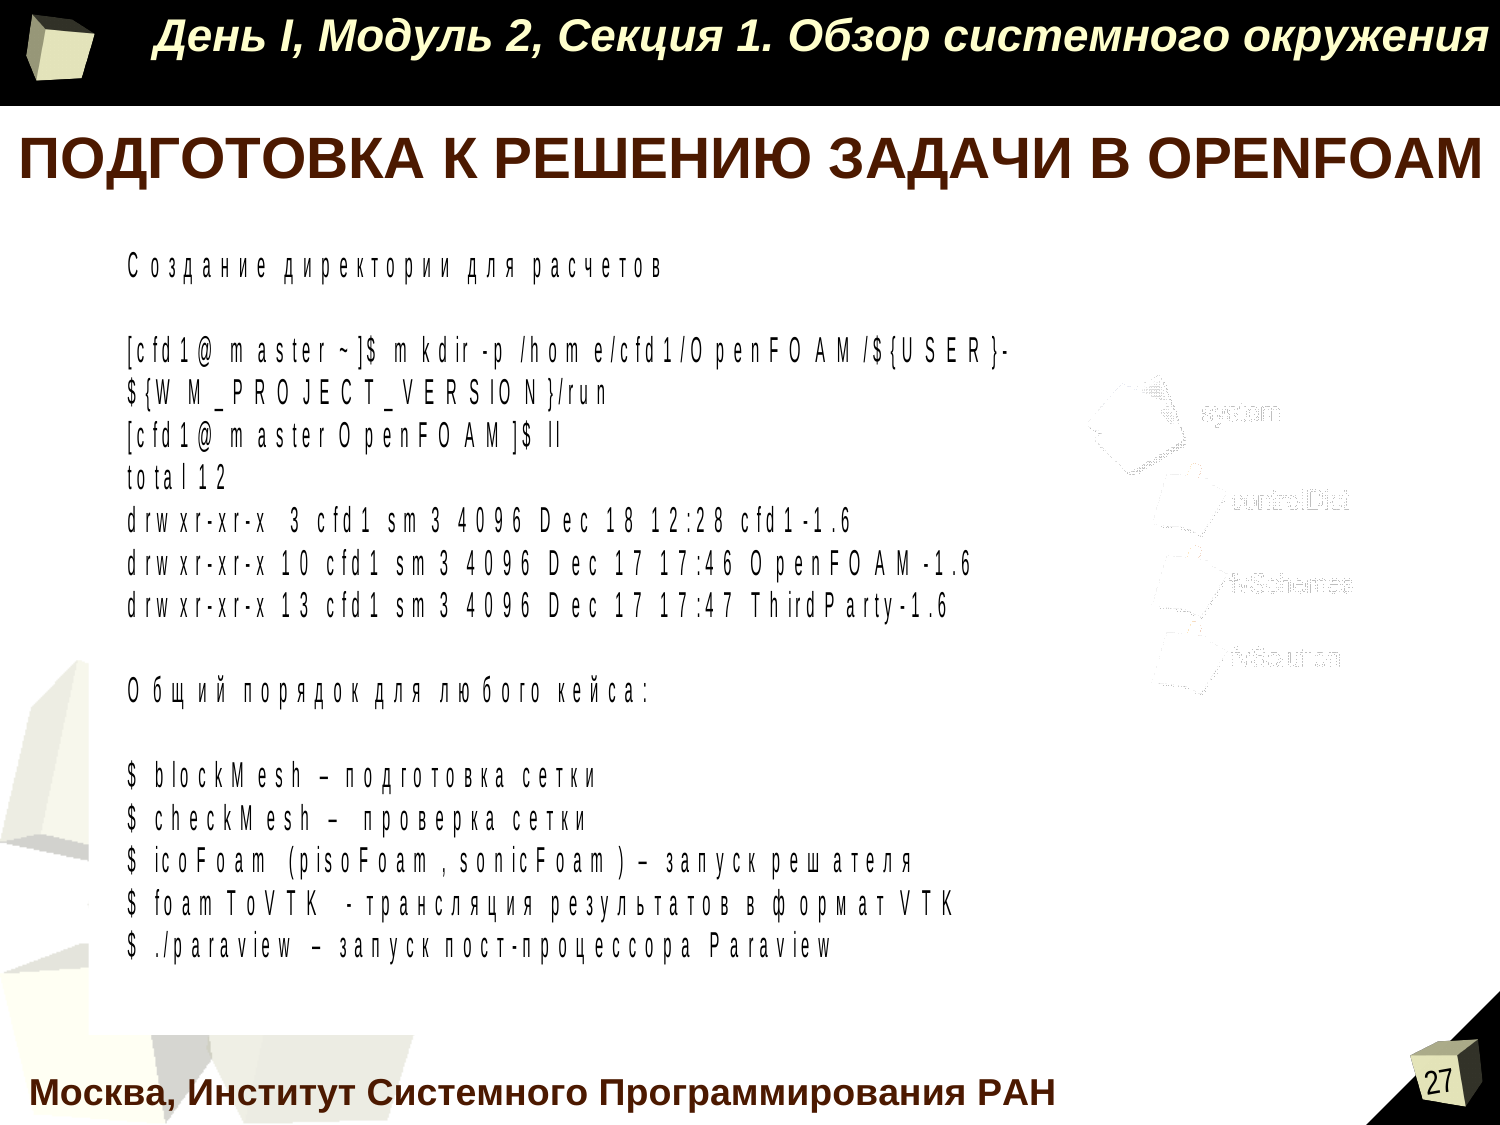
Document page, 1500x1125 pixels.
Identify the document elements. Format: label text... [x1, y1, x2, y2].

picture [0, 240, 1388, 1125]
picture [423, 1088, 433, 1102]
text_box ПОДГОТОВКА К РЕШЕНИЮ ЗАДАЧИ В OPENFOAM [4, 112, 1500, 198]
